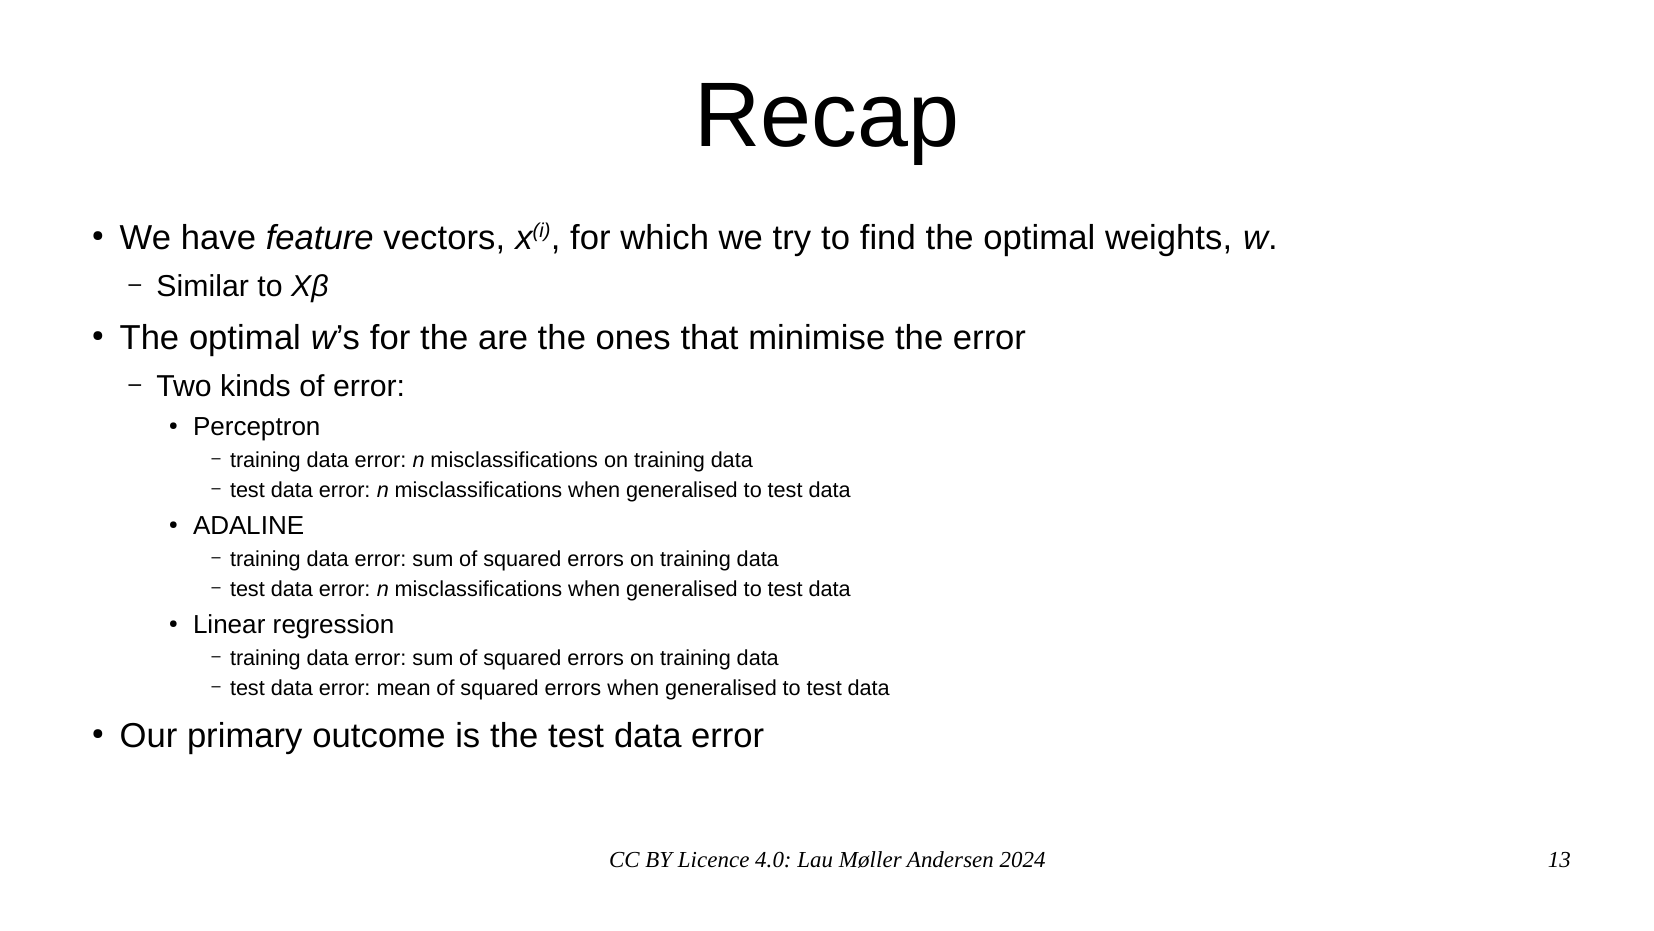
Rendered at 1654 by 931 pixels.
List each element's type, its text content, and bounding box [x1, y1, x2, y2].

title Recap [82, 37, 1571, 193]
list We have feature vectors, x(i), for which we try to find the optimal weights, w. Similar to Xβ The optimal w’s for the are the ones that minimise the error Two kinds of error: Perceptron training data error: n misclassifications on training data test data error: n misclassifications when generalised to test data ADALINE training data error: sum of squared errors on training data test data error: n misclassifications when generalised to test data Linear regression training data error: sum of squared errors on training data test data error: mean of squared errors when generalised to test data Our primary outcome is the test data error [82, 217, 1571, 758]
